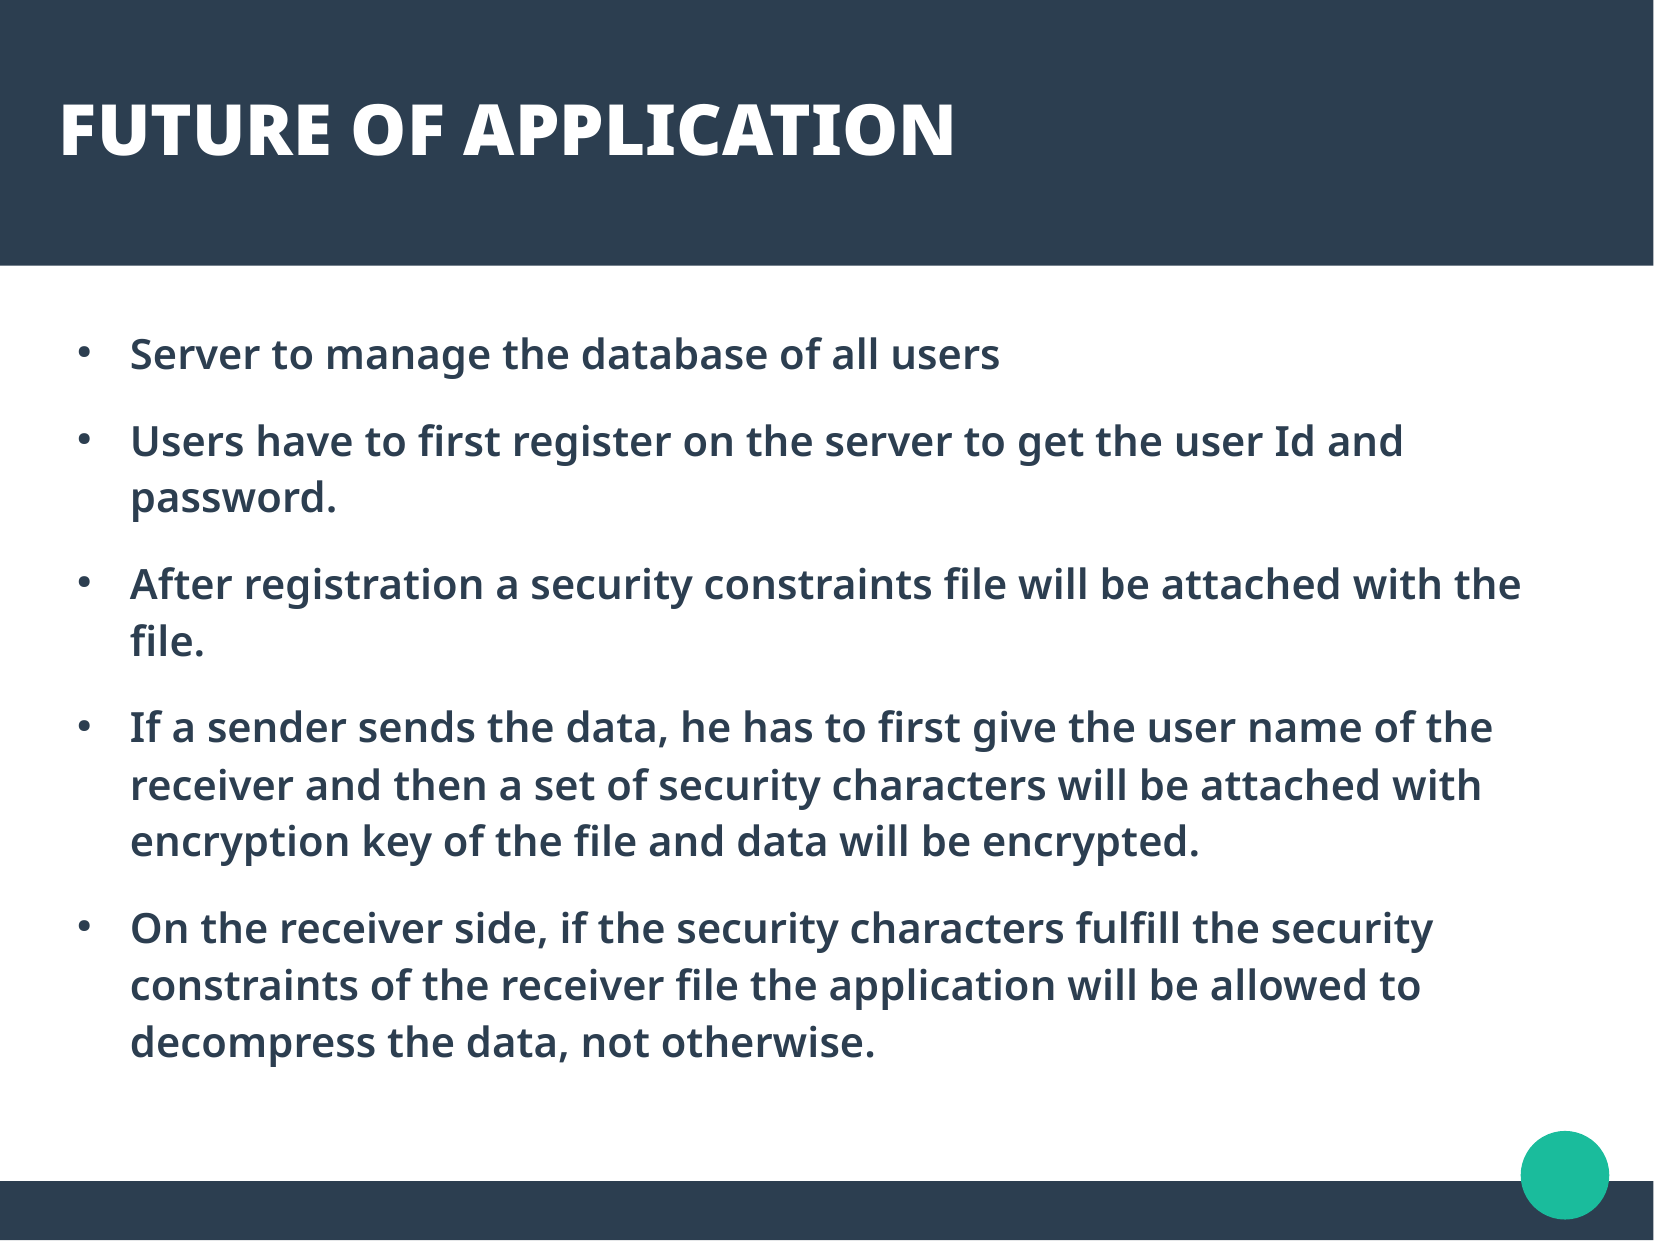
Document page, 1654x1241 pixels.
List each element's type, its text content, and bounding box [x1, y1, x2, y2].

title FUTURE OF APPLICATION [59, 49, 1595, 207]
list Server to manage the database of all users Users have to first register on the server to get the user Id and password. After registration a security constraints file will be attached with the file. If a sender sends the data, he has to first give the user name of the receiver and then a set of security characters will be attached with encryption key of the file and data will be encrypted. On the receiver side, if the security characters fulfill the security constraints of the receiver file the application will be allowed to decompress the data, not otherwise. [59, 324, 1595, 1152]
